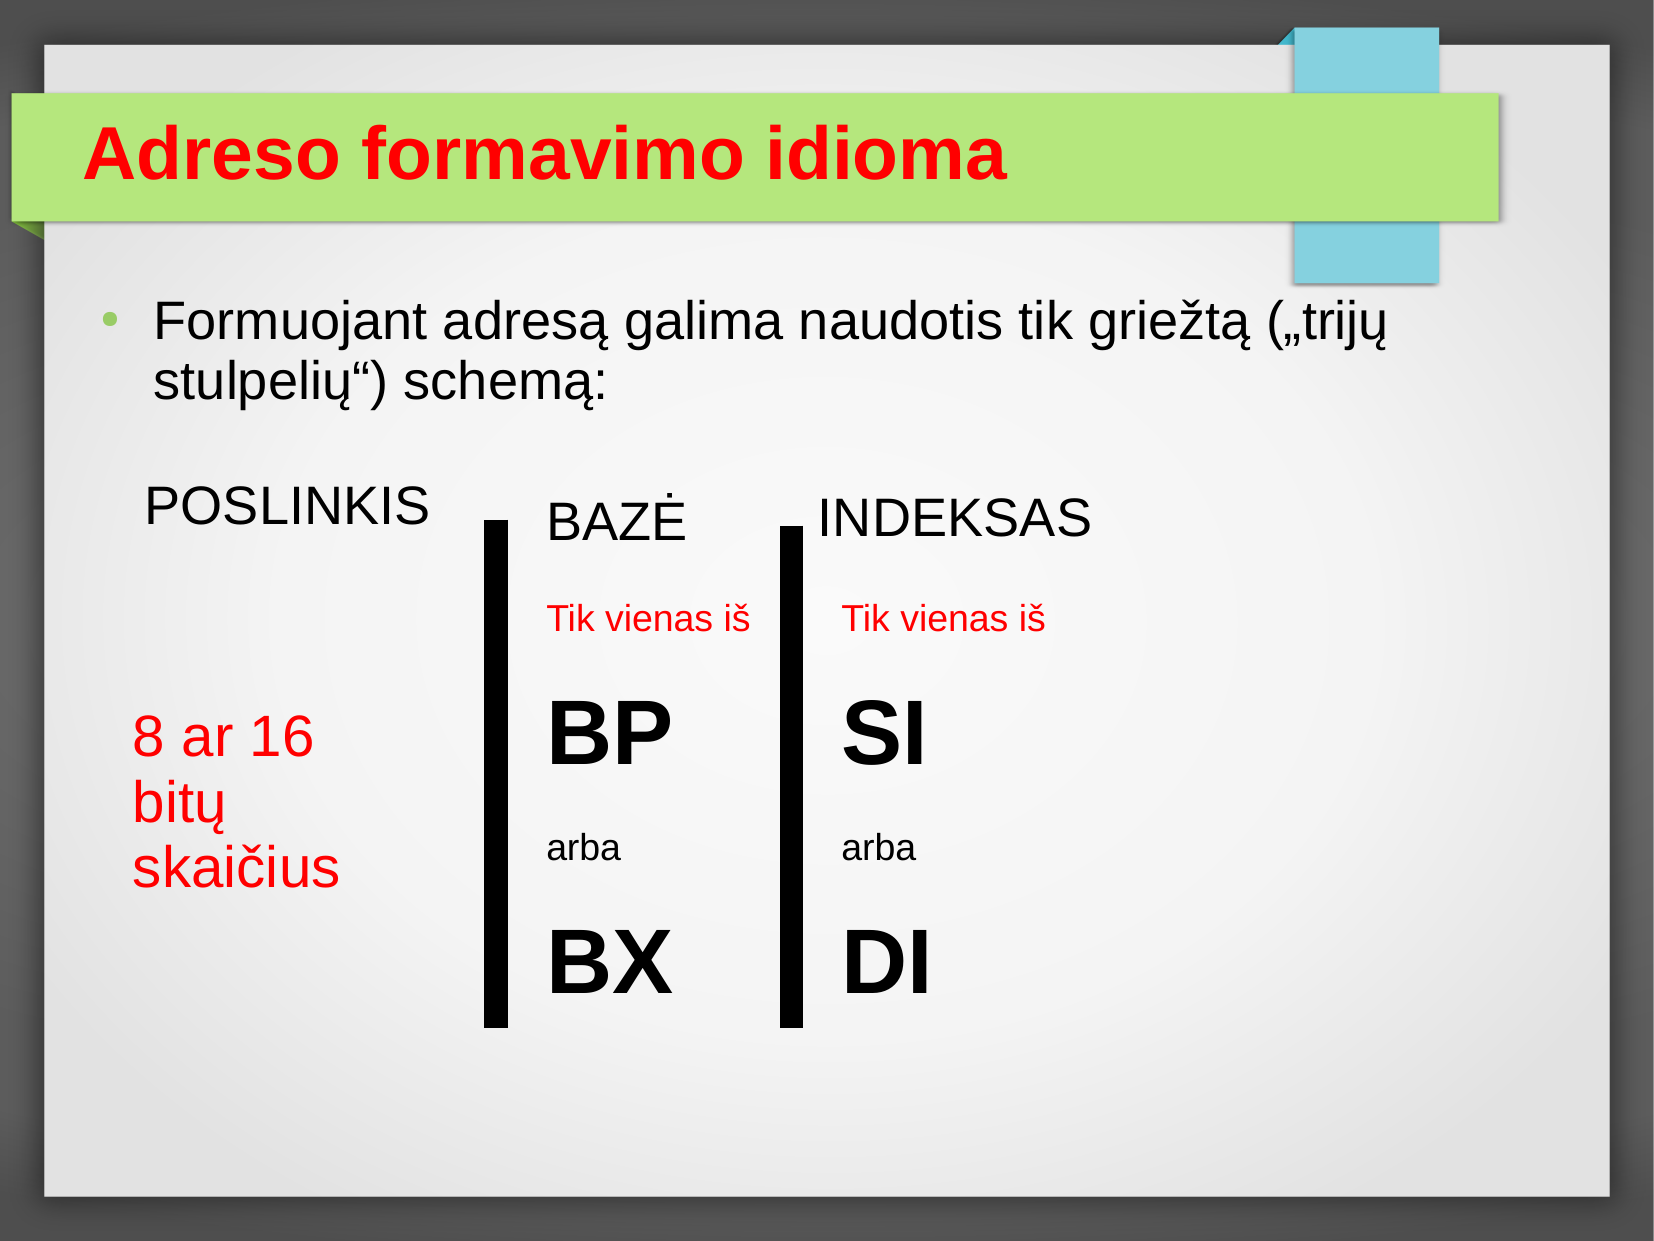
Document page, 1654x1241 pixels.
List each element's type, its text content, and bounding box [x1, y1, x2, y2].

title Adreso formavimo idioma [82, 94, 1264, 213]
text_box 8 ar 16 bitų skaičius [118, 696, 414, 907]
text_box BAZĖ [803, 556, 886, 560]
text_box INDEKSAS [803, 479, 1158, 556]
list Formuojant adresą galima naudotis tik griežtą („trijų stulpelių“) schemą: [82, 290, 1538, 995]
text_box BAZĖ [531, 484, 803, 560]
text_box POSLINKIS [129, 467, 485, 544]
picture [0, 0, 1654, 1241]
text_box Tik vienas iš BP arba BX [531, 590, 780, 1105]
text_box Tik vienas iš SI arba DI [826, 590, 1075, 1105]
